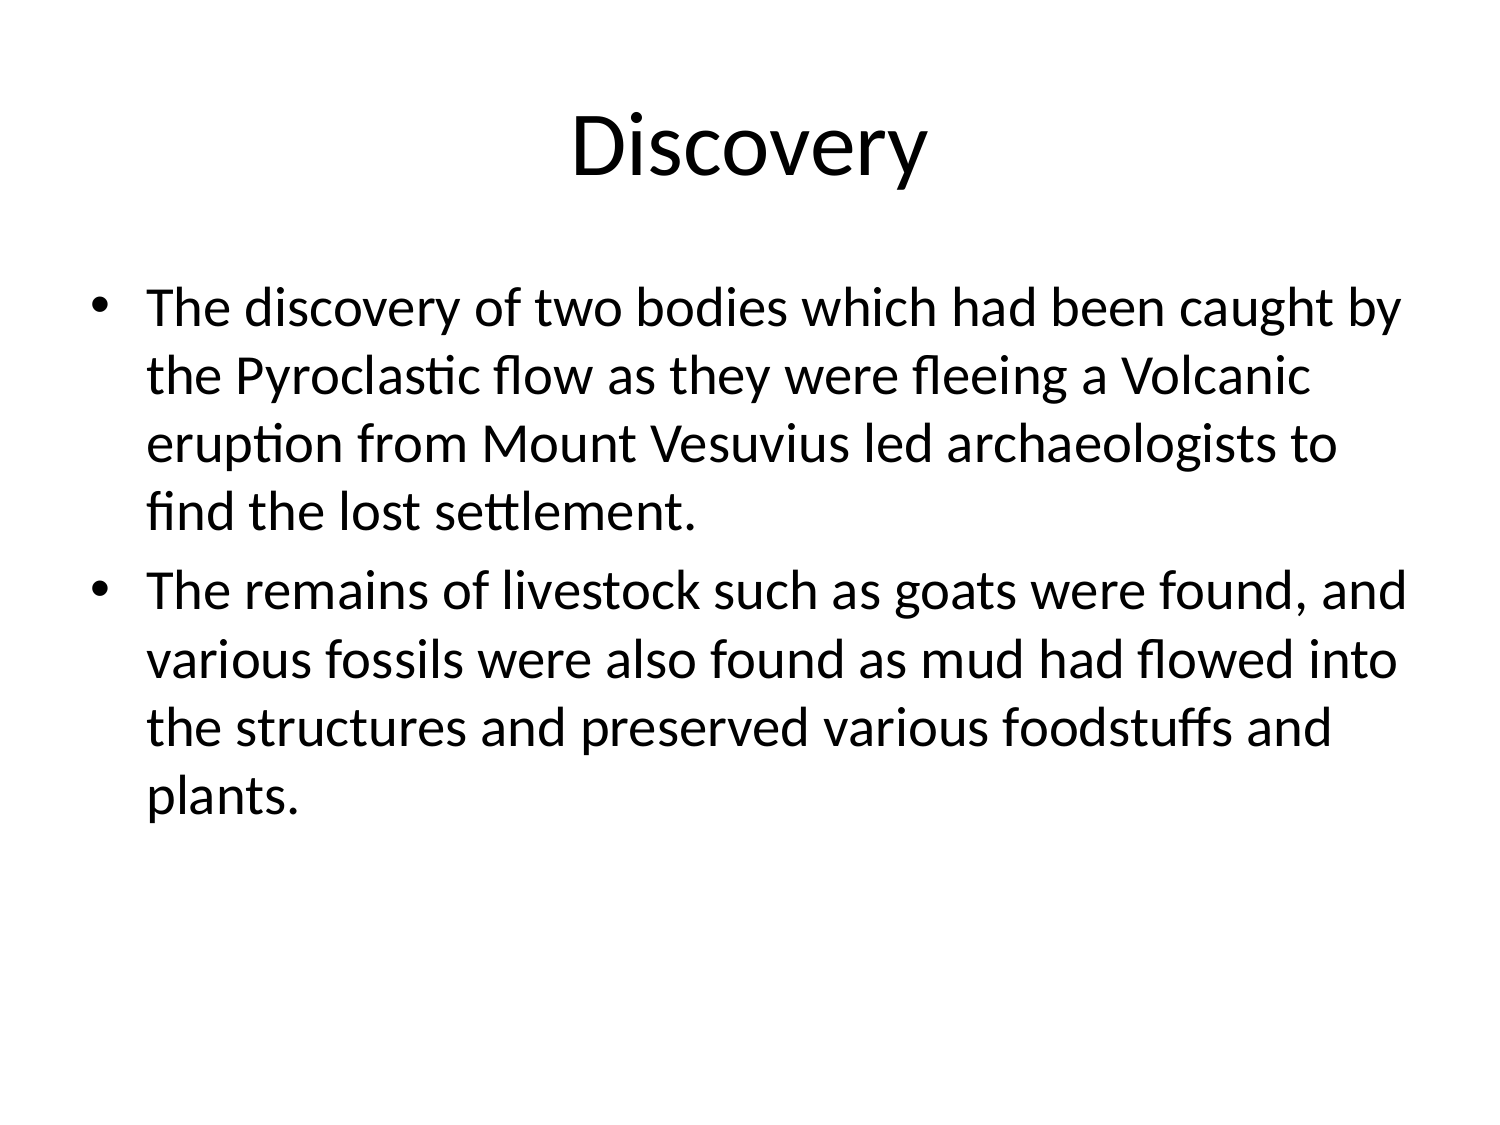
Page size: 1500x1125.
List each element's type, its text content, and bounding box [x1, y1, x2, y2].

title Discovery [75, 45, 1425, 233]
list The discovery of two bodies which had been caught by the Pyroclastic flow as they were fleeing a Volcanic eruption from Mount Vesuvius led archaeologists to find the lost settlement. The remains of livestock such as goats were found, and various fossils were also found as mud had flowed into the structures and preserved various foodstuffs and plants. [75, 262, 1425, 1005]
